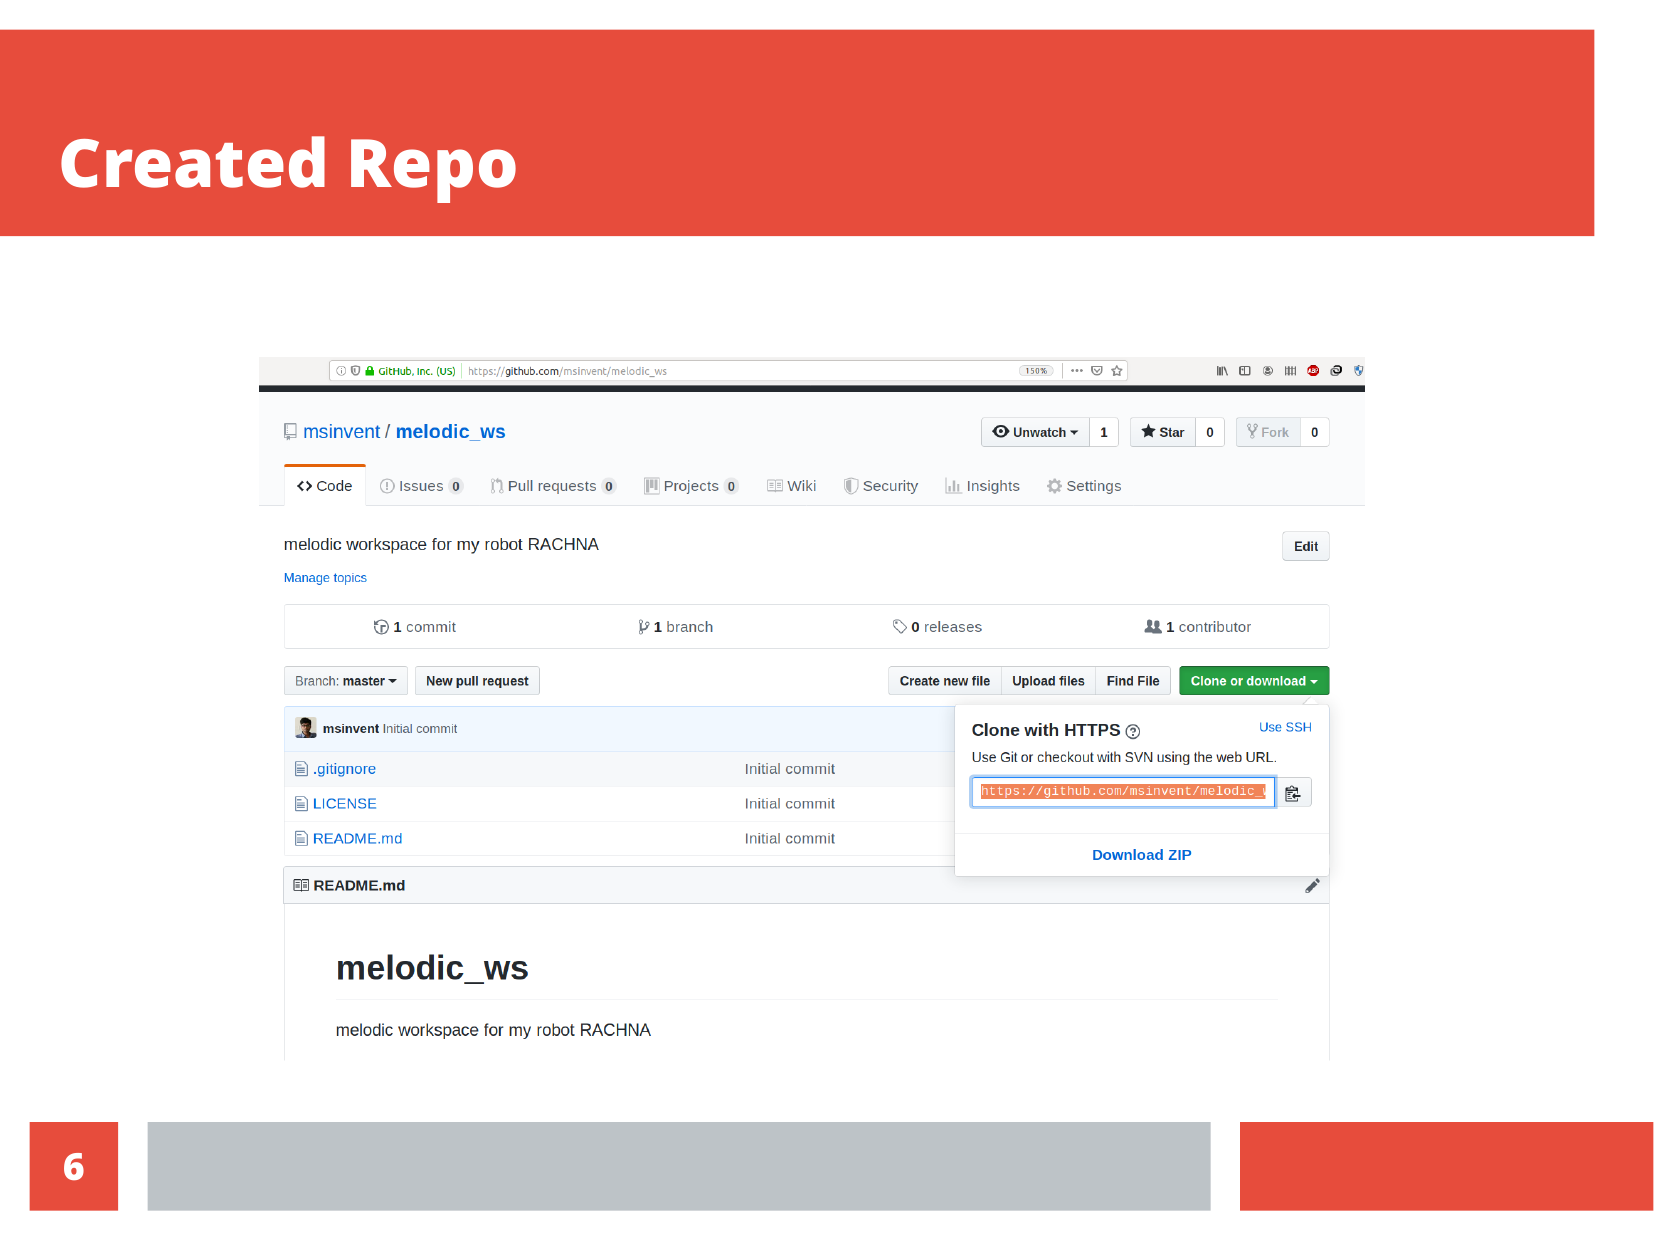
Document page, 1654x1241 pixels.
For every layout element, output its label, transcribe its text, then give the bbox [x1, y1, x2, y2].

title Created Repo [59, 59, 1595, 207]
picture [129, 324, 1495, 1093]
